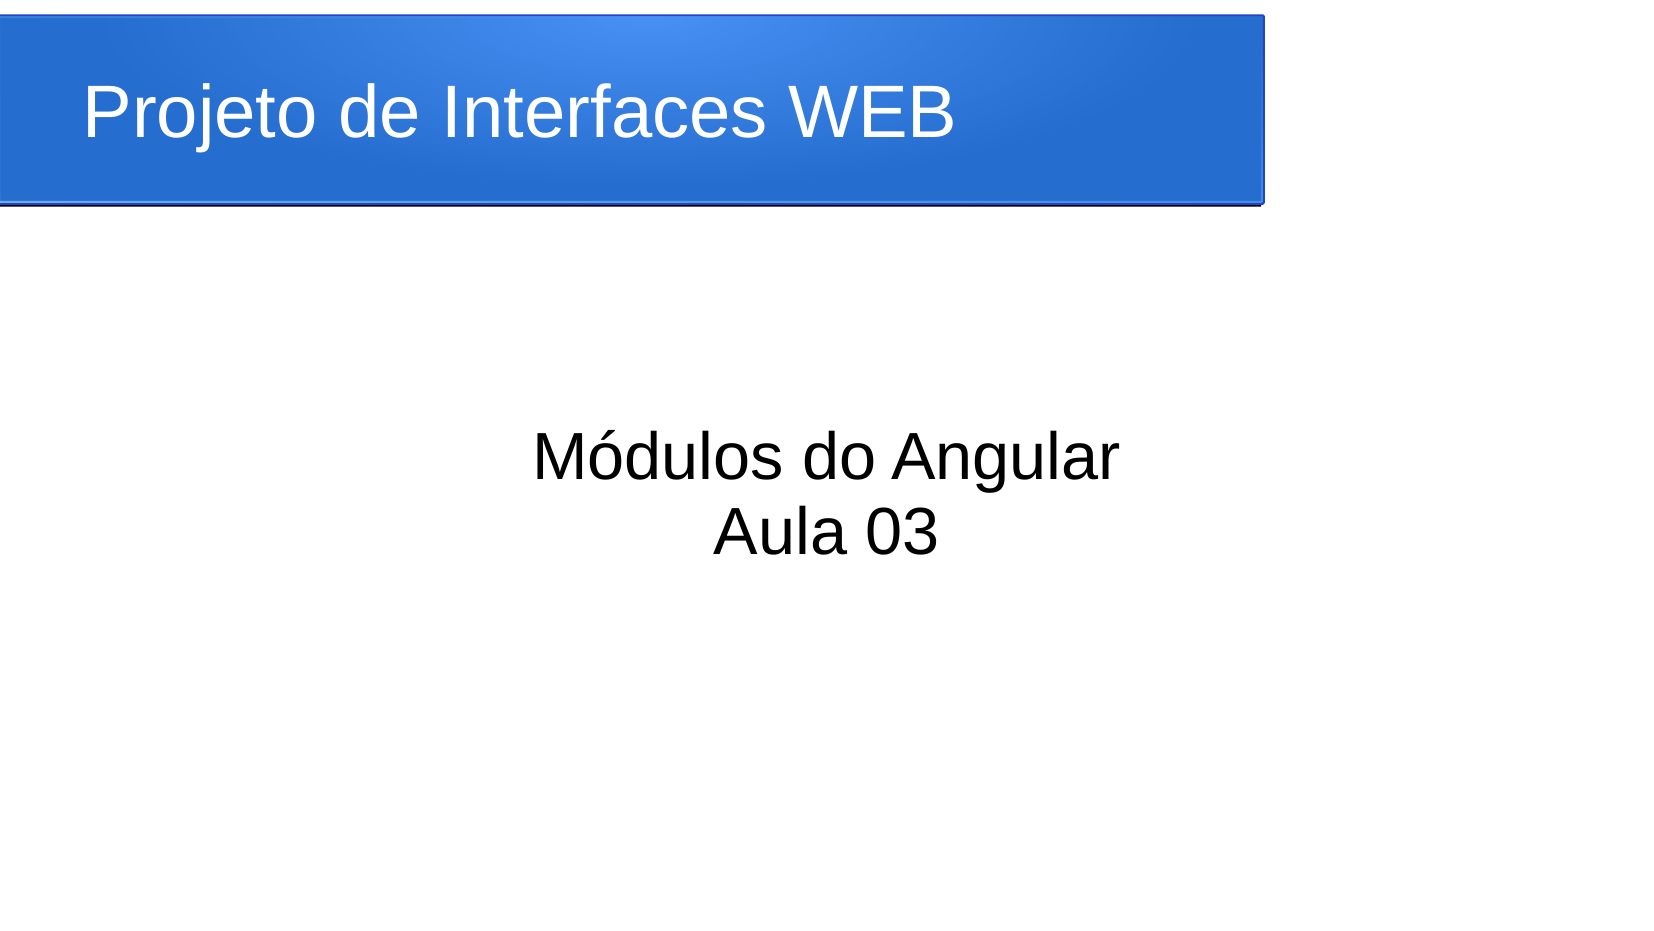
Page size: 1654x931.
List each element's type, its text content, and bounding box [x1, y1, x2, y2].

title Projeto de Interfaces WEB [82, 35, 1235, 189]
subtitle Módulos do Angular Aula 03 [82, 224, 1571, 764]
